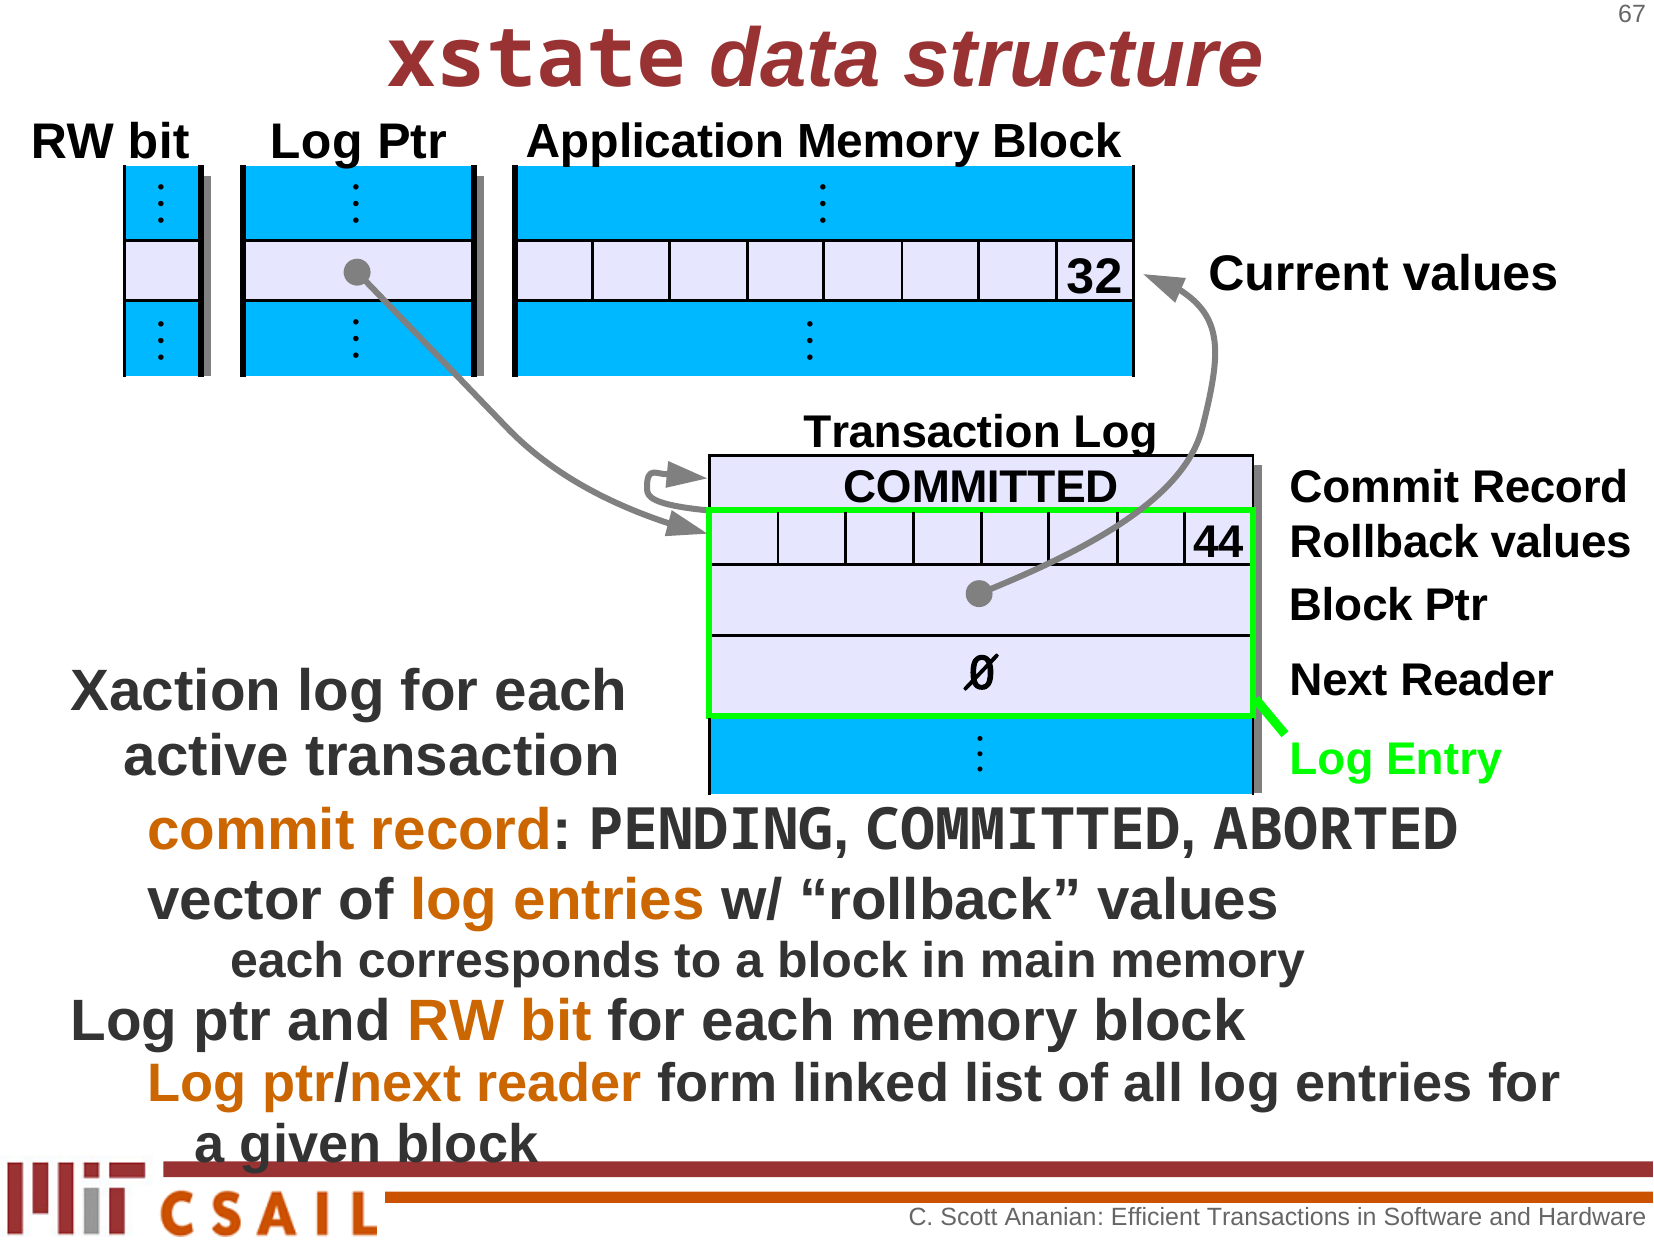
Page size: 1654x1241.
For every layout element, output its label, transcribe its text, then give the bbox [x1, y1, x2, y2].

chart [20, 106, 1139, 379]
title xstate data structure [51, 0, 1600, 109]
picture [0, 1155, 377, 1237]
list Xaction log for each active transaction commit record: PENDING, COMMITTED, ABORTED vector of log entries w/ “rollback” values each corresponds to a block in main memory Log ptr and RW bit for each memory block Log ptr/next reader form linked list of all log entries for a given block [53, 657, 1590, 1226]
text_box Current values [1208, 244, 1559, 301]
chart [704, 400, 1653, 796]
